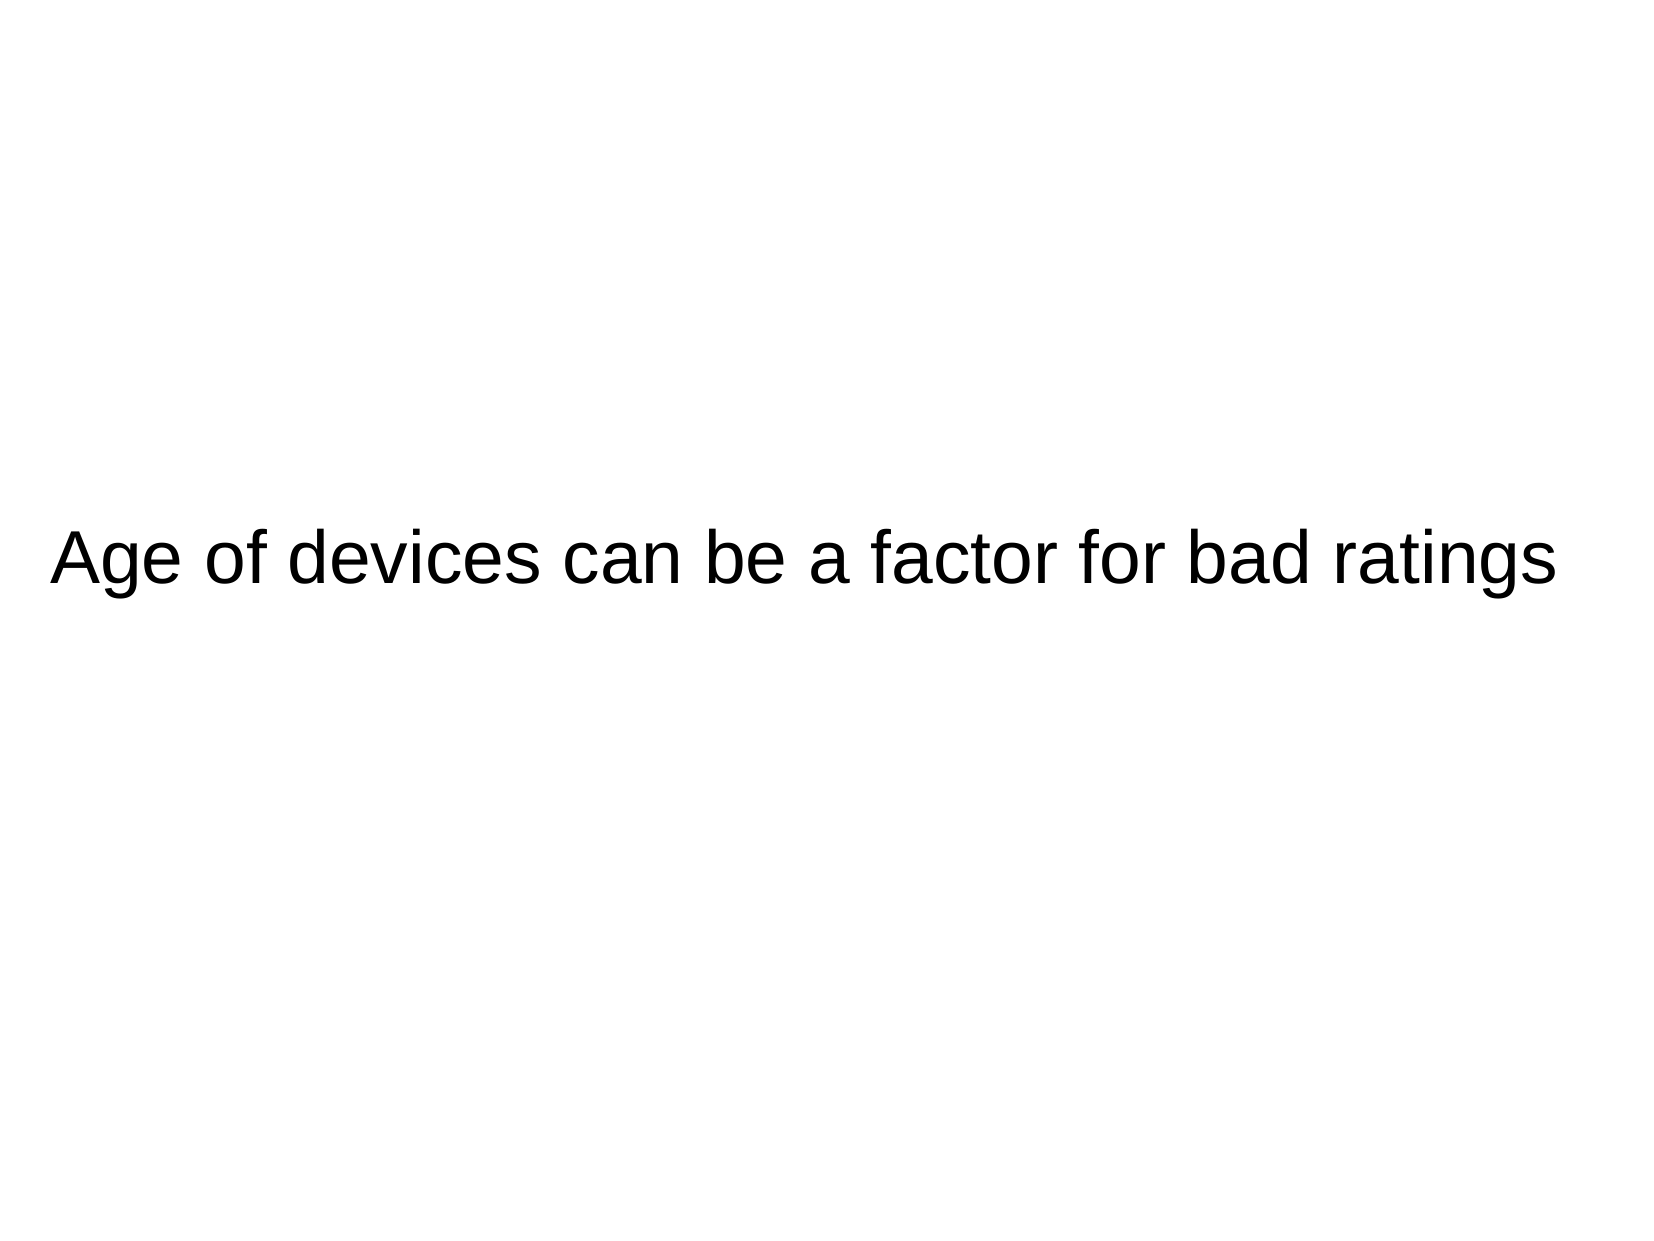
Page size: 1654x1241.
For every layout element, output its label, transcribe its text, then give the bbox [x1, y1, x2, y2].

text_box Age of devices can be a factor for bad ratings [35, 507, 1630, 638]
